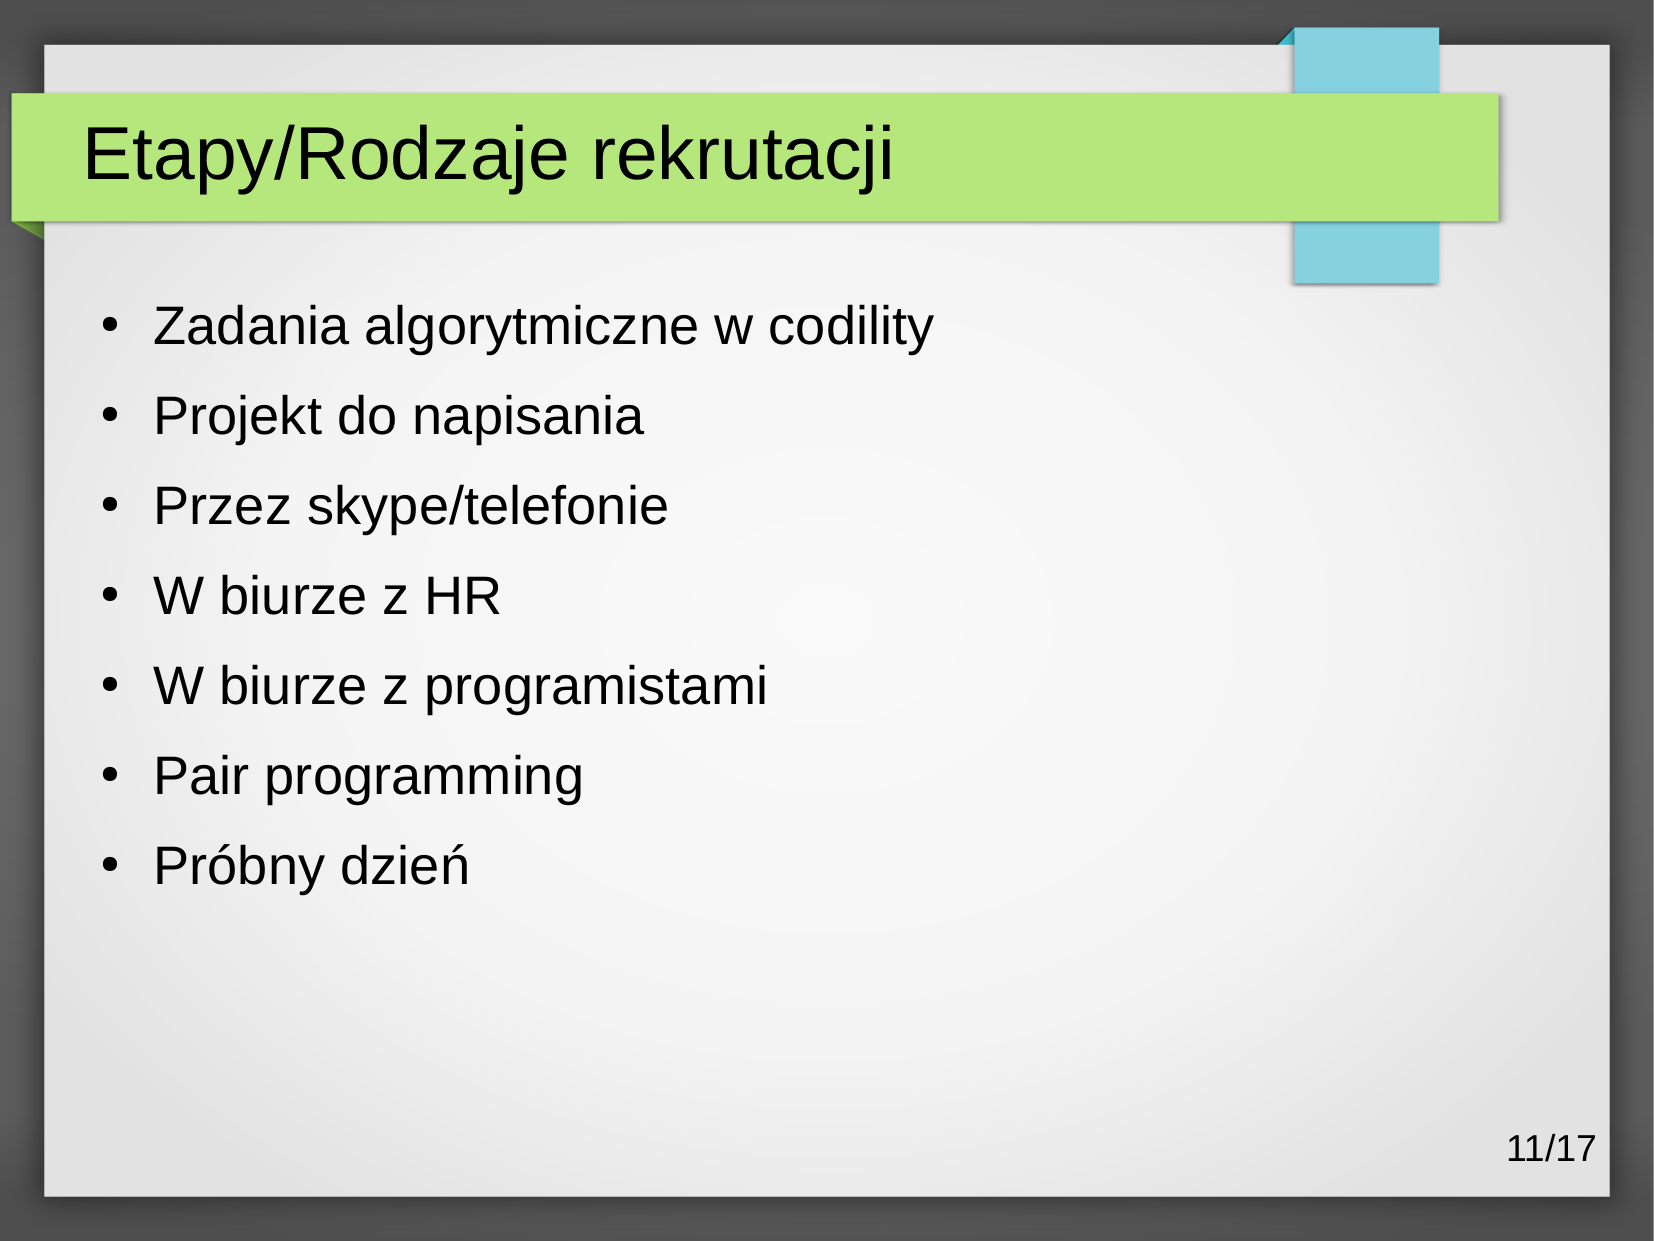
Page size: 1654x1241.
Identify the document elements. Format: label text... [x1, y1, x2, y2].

list Zadania algorytmiczne w codility Projekt do napisania Przez skype/telefonie W biurze z HR W biurze z programistami Pair programming Próbny dzień [82, 295, 1571, 1015]
picture [0, 0, 1654, 1241]
text_box <numer>/17 [1491, 1119, 1654, 1191]
title Etapy/Rodzaje rekrutacji [82, 94, 1264, 213]
